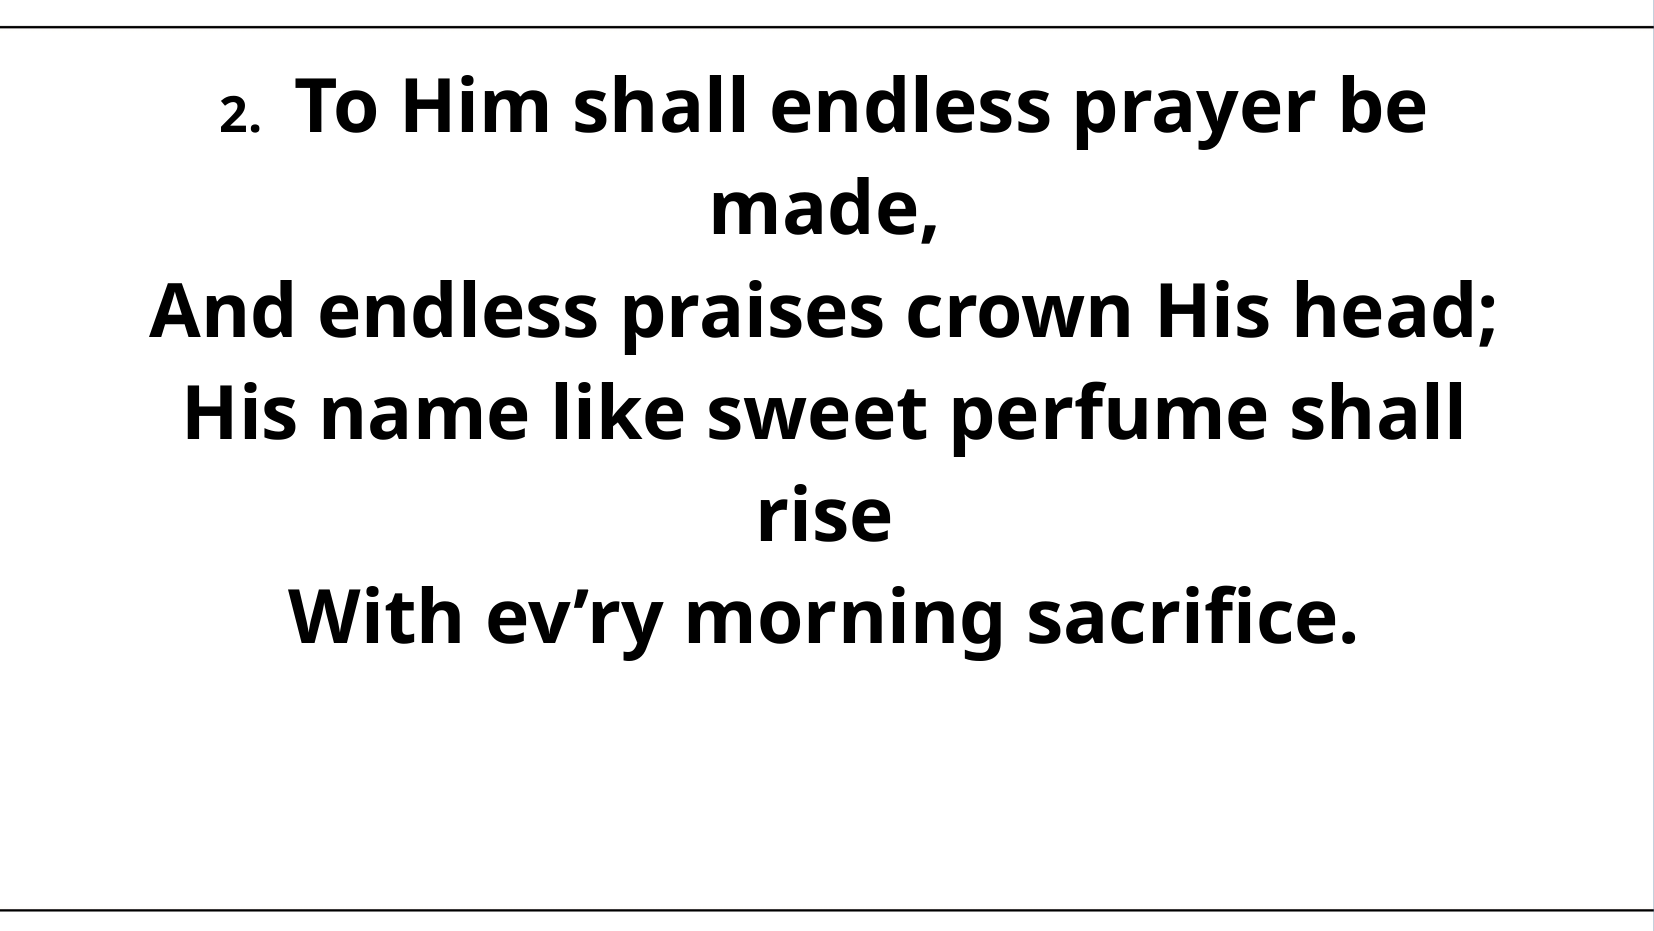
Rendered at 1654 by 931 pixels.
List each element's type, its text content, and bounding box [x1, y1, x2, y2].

text_box 2. To Him shall endless prayer be made, And endless praises crown His head; His name like sweet perfume shall rise With ev’ry morning sacrifice. [90, 45, 1561, 481]
picture [0, 0, 1654, 931]
